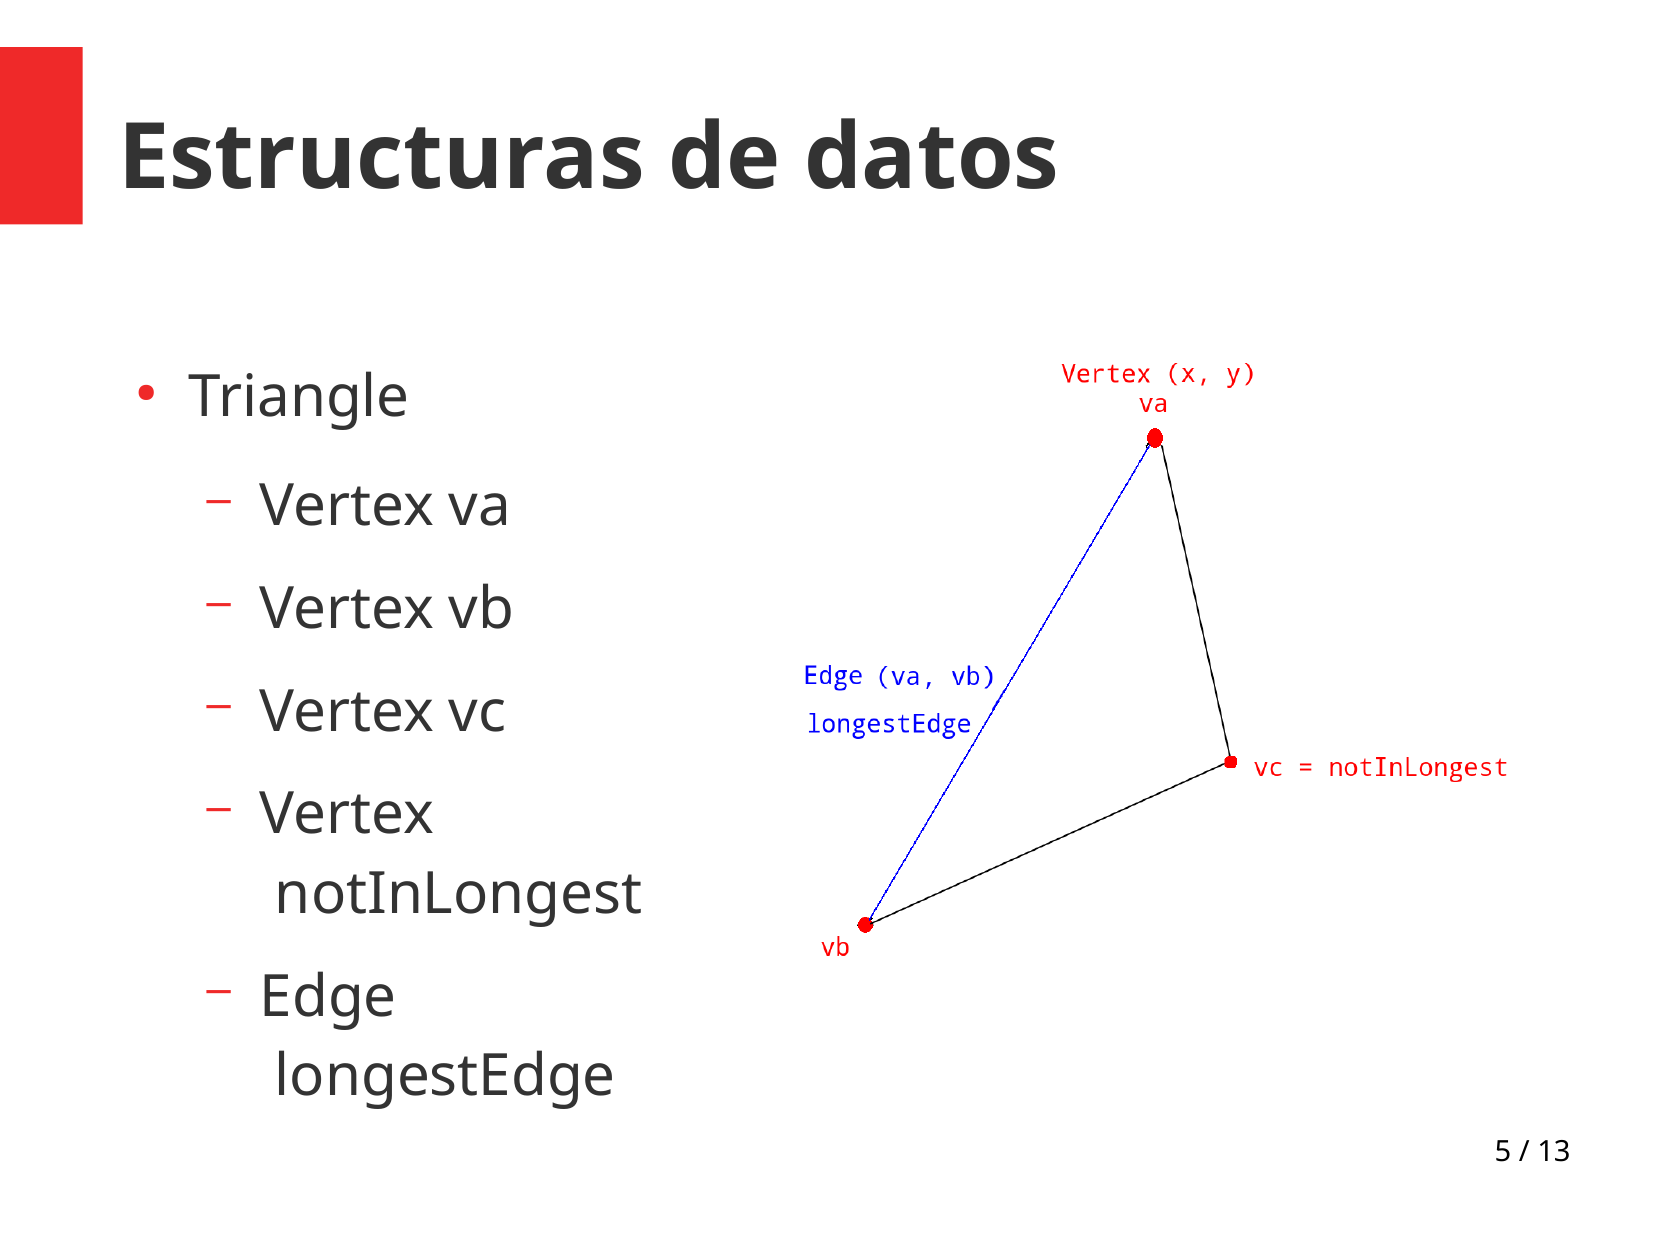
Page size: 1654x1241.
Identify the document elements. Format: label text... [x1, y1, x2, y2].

list Triangle Vertex va Vertex vb Vertex vc Vertex notInLongest Edge longestEdge [118, 354, 1536, 1074]
picture [720, 295, 1572, 1023]
title Estructuras de datos [118, 49, 1571, 257]
